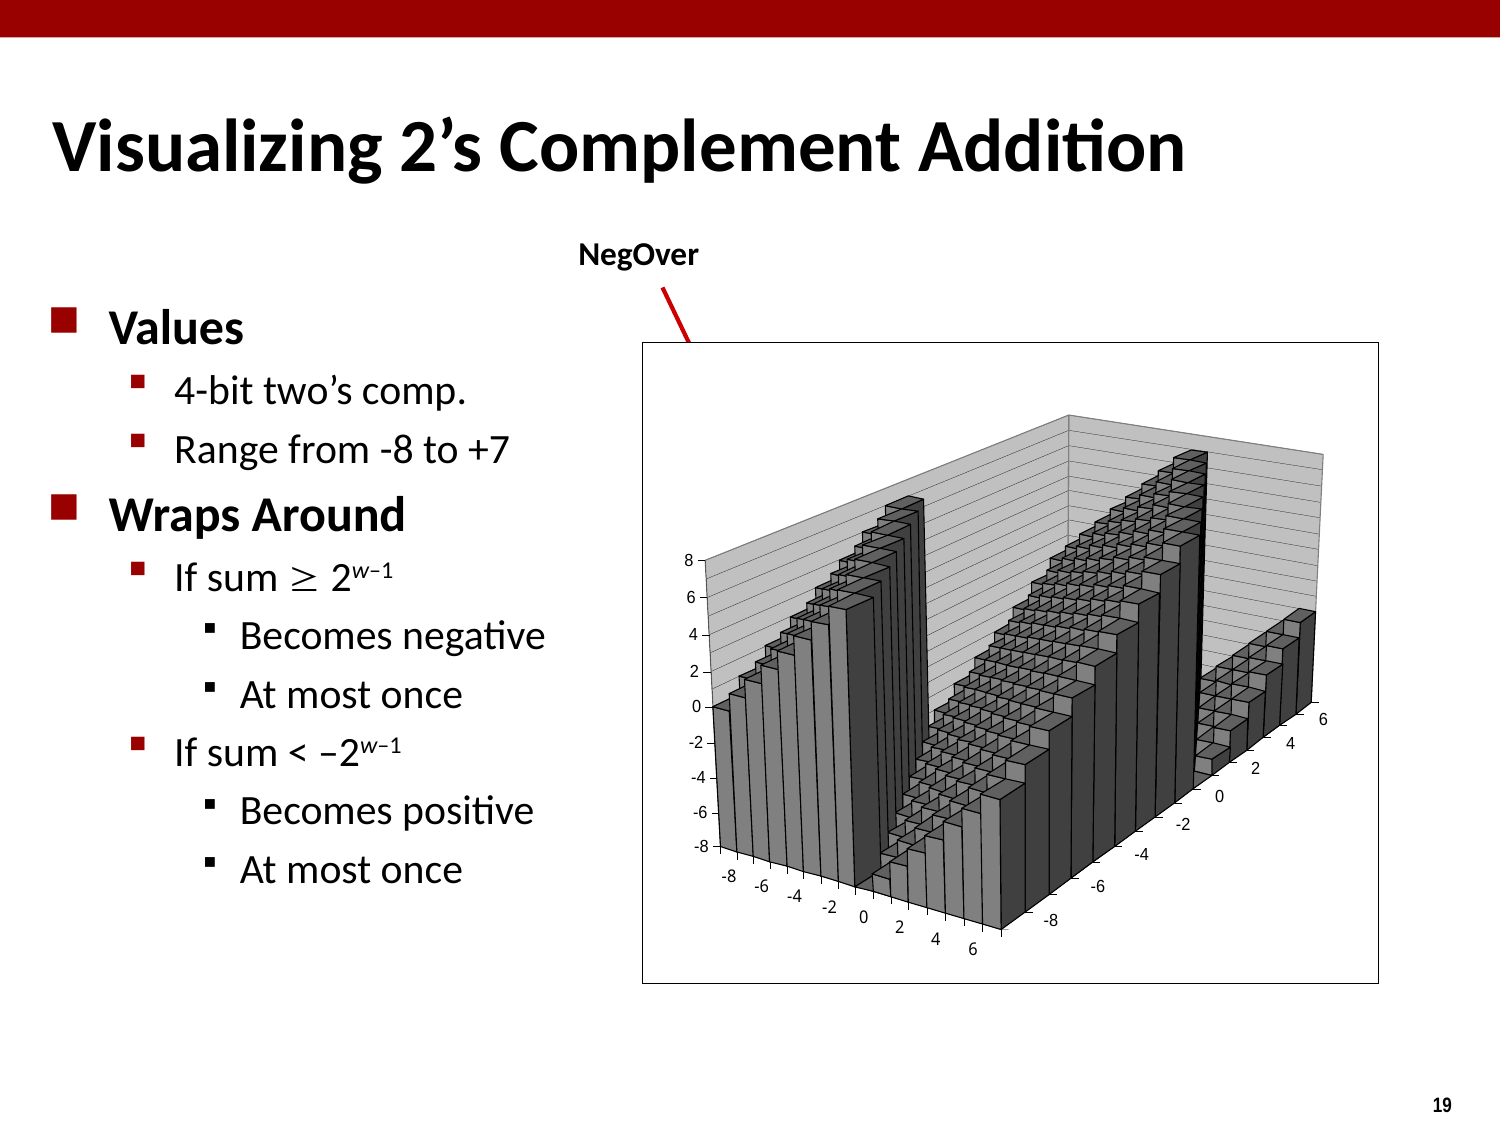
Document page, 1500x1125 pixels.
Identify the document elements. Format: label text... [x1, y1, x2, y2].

title Visualizing 2’s Complement Addition [37, 96, 1348, 188]
picture [637, 337, 1386, 990]
text_box NegOver [563, 224, 715, 280]
list Values 4-bit two’s comp. Range from -8 to +7 Wraps Around If sum  2w–1 Becomes negative At most once If sum < –2w–1 Becomes positive At most once [37, 287, 588, 1041]
